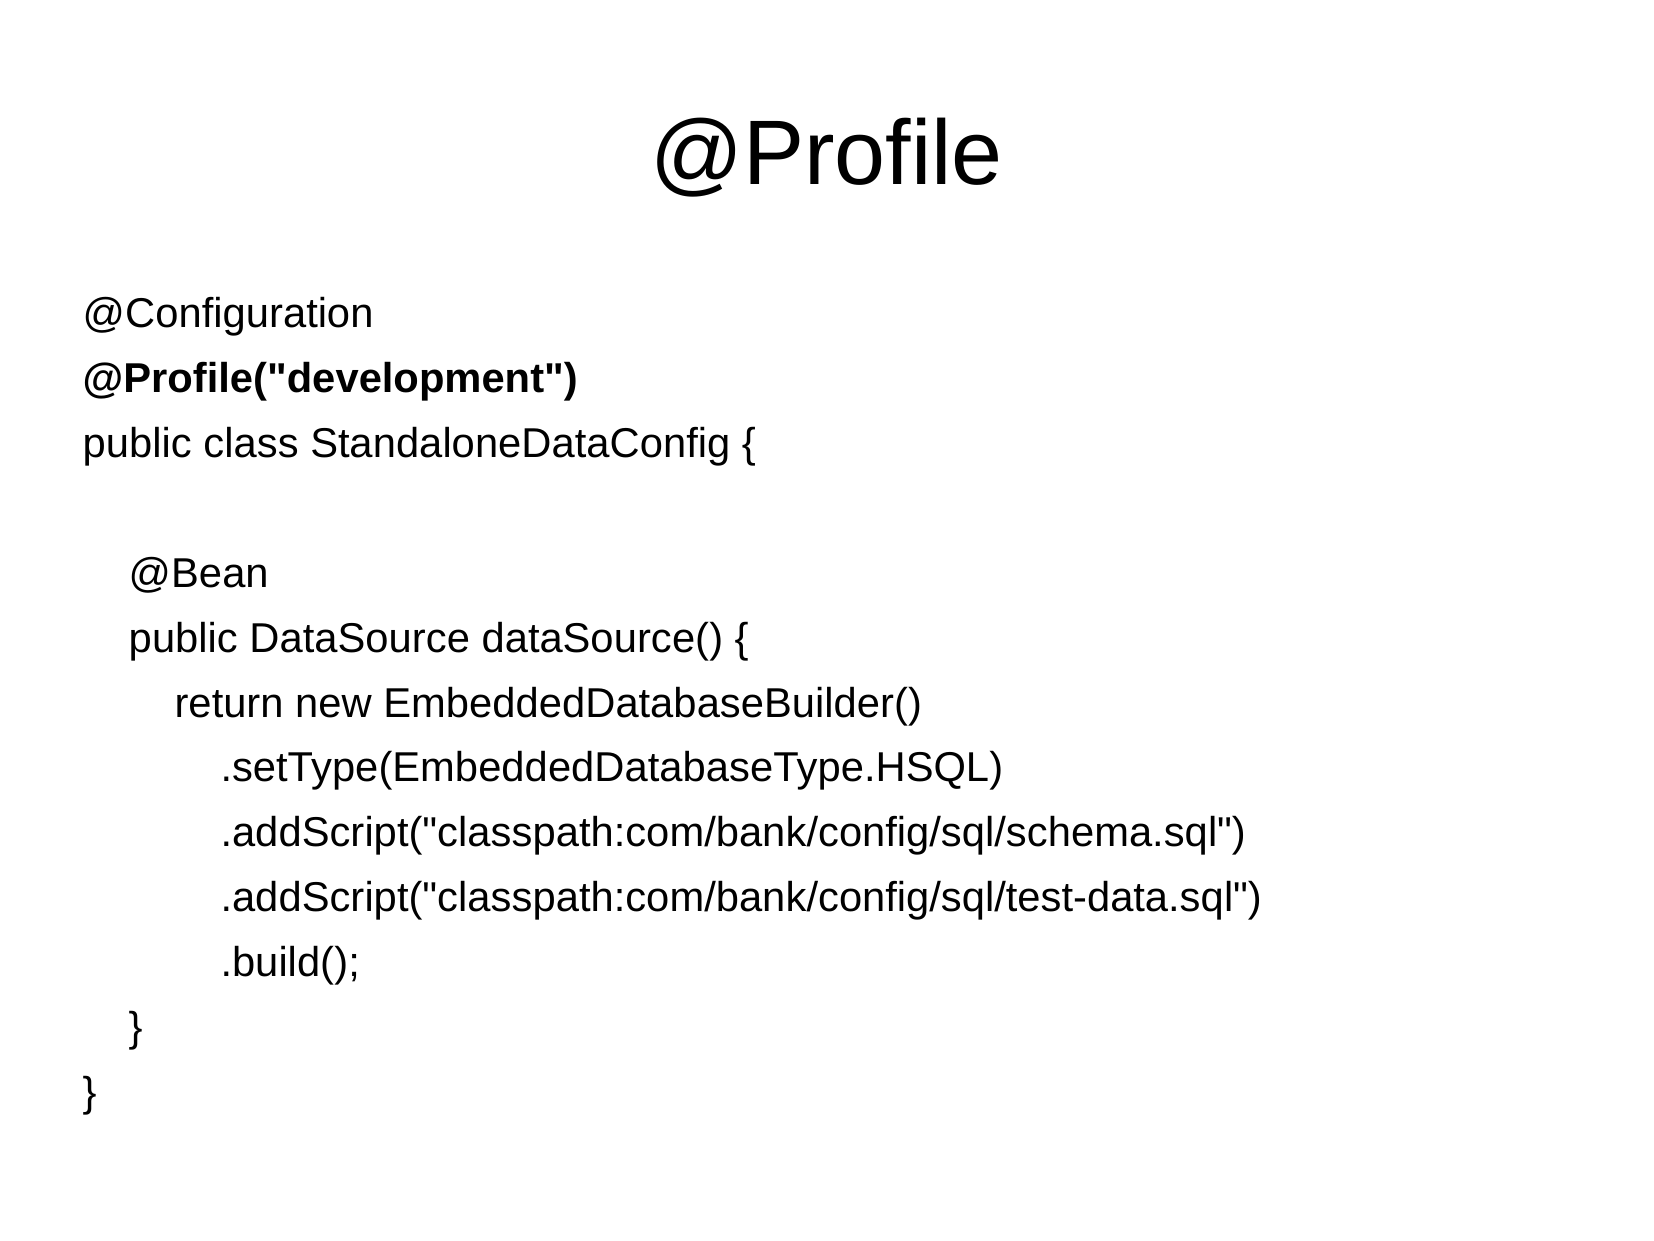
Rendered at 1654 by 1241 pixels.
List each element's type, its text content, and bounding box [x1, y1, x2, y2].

title @Profile [82, 49, 1571, 257]
list @Configuration @Profile("development") public class StandaloneDataConfig { @Bean public DataSource dataSource() { return new EmbeddedDatabaseBuilder() .setType(EmbeddedDatabaseType.HSQL) .addScript("classpath:com/bank/config/sql/schema.sql") .addScript("classpath:com/bank/config/sql/test-data.sql") .build(); } } [82, 290, 1571, 1010]
